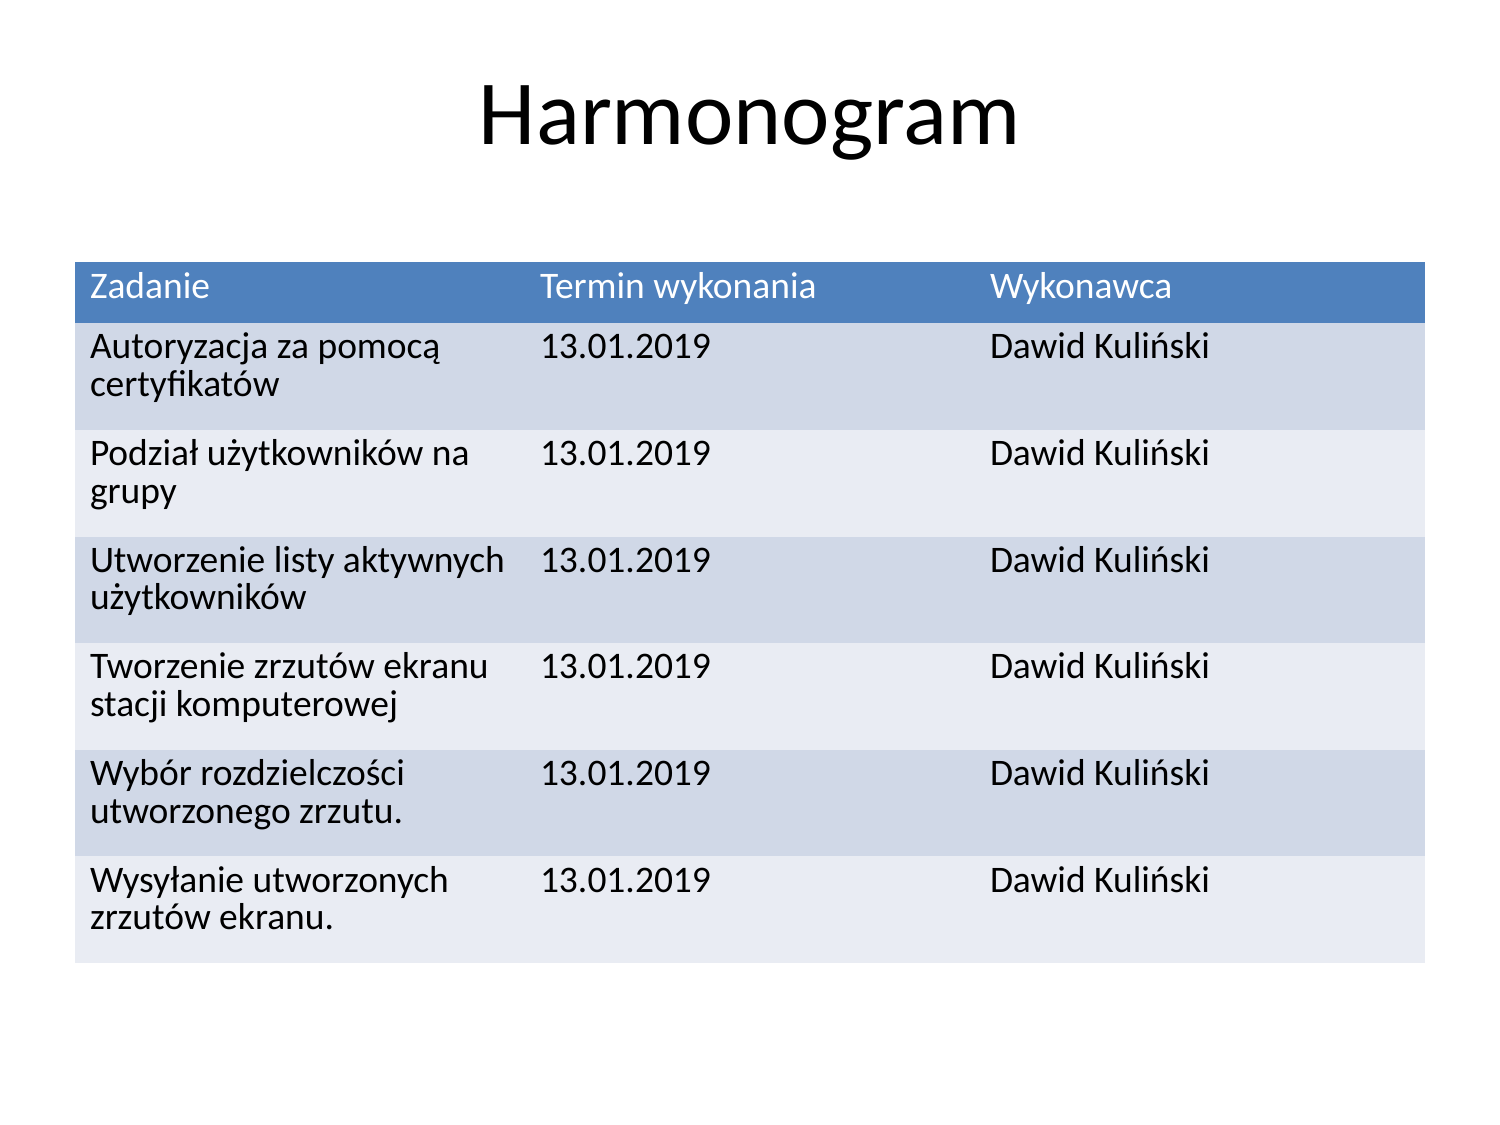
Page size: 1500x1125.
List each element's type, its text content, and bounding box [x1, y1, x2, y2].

table_cell 13.01.2019 [525, 856, 975, 963]
table_cell Wysyłanie utworzonych zrzutów ekranu. [75, 856, 525, 963]
table_cell 13.01.2019 [525, 643, 975, 750]
table_cell 13.01.2019 [525, 323, 975, 430]
table_cell Utworzenie listy aktywnych użytkowników [75, 537, 525, 643]
table_cell Tworzenie zrzutów ekranu stacji komputerowej [75, 643, 525, 750]
table_cell 13.01.2019 [525, 537, 975, 643]
table_header Zadanie [75, 262, 525, 323]
table_cell Dawid Kuliński [975, 537, 1425, 643]
table_cell Dawid Kuliński [975, 750, 1425, 856]
table_cell Autoryzacja za pomocą certyfikatów [75, 323, 525, 430]
table_cell Wybór rozdzielczości utworzonego zrzutu. [75, 750, 525, 856]
table_cell Dawid Kuliński [975, 323, 1425, 430]
table_cell Dawid Kuliński [975, 856, 1425, 963]
table_cell 13.01.2019 [525, 430, 975, 537]
table_cell Podział użytkowników na grupy [75, 430, 525, 537]
title Harmonogram [75, 45, 1425, 233]
table_cell Dawid Kuliński [975, 430, 1425, 537]
table_header Termin wykonania [525, 262, 975, 323]
table_header Wykonawca [975, 262, 1425, 323]
table_cell 13.01.2019 [525, 750, 975, 856]
table_cell Dawid Kuliński [975, 643, 1425, 750]
